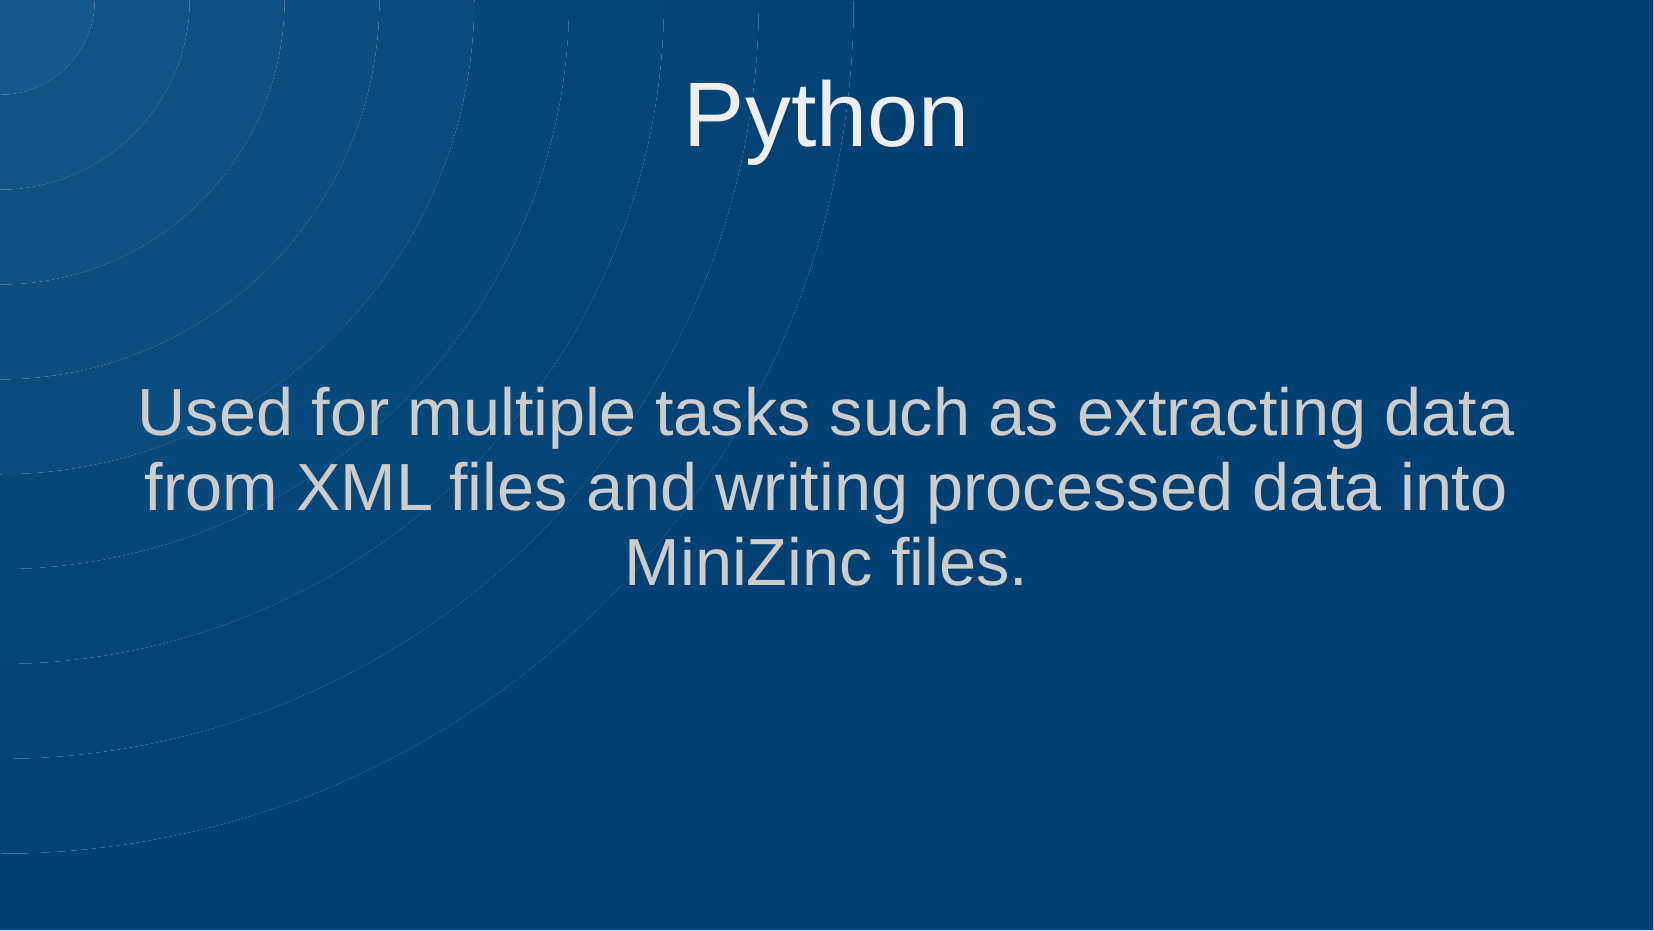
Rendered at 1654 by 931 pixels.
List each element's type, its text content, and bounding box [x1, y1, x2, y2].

subtitle Used for multiple tasks such as extracting data from XML files and writing processed data into MiniZinc files. [82, 217, 1571, 758]
title Python [82, 37, 1571, 193]
